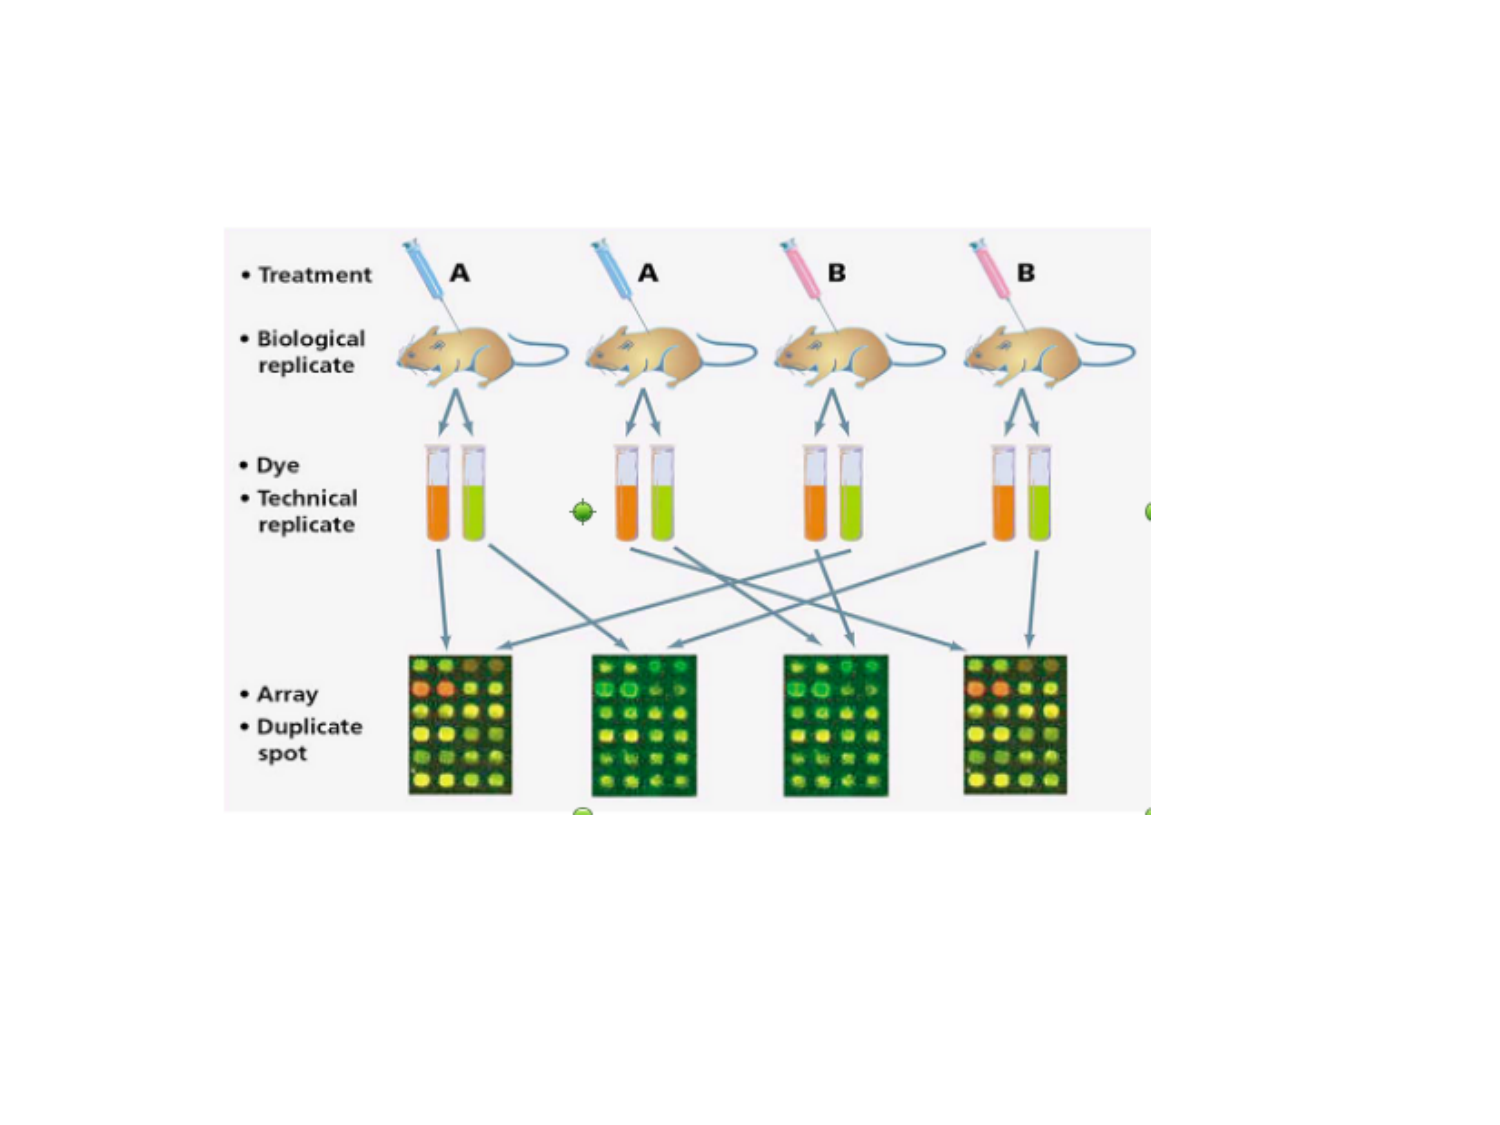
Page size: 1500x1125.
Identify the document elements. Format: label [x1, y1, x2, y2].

picture [219, 224, 1151, 815]
